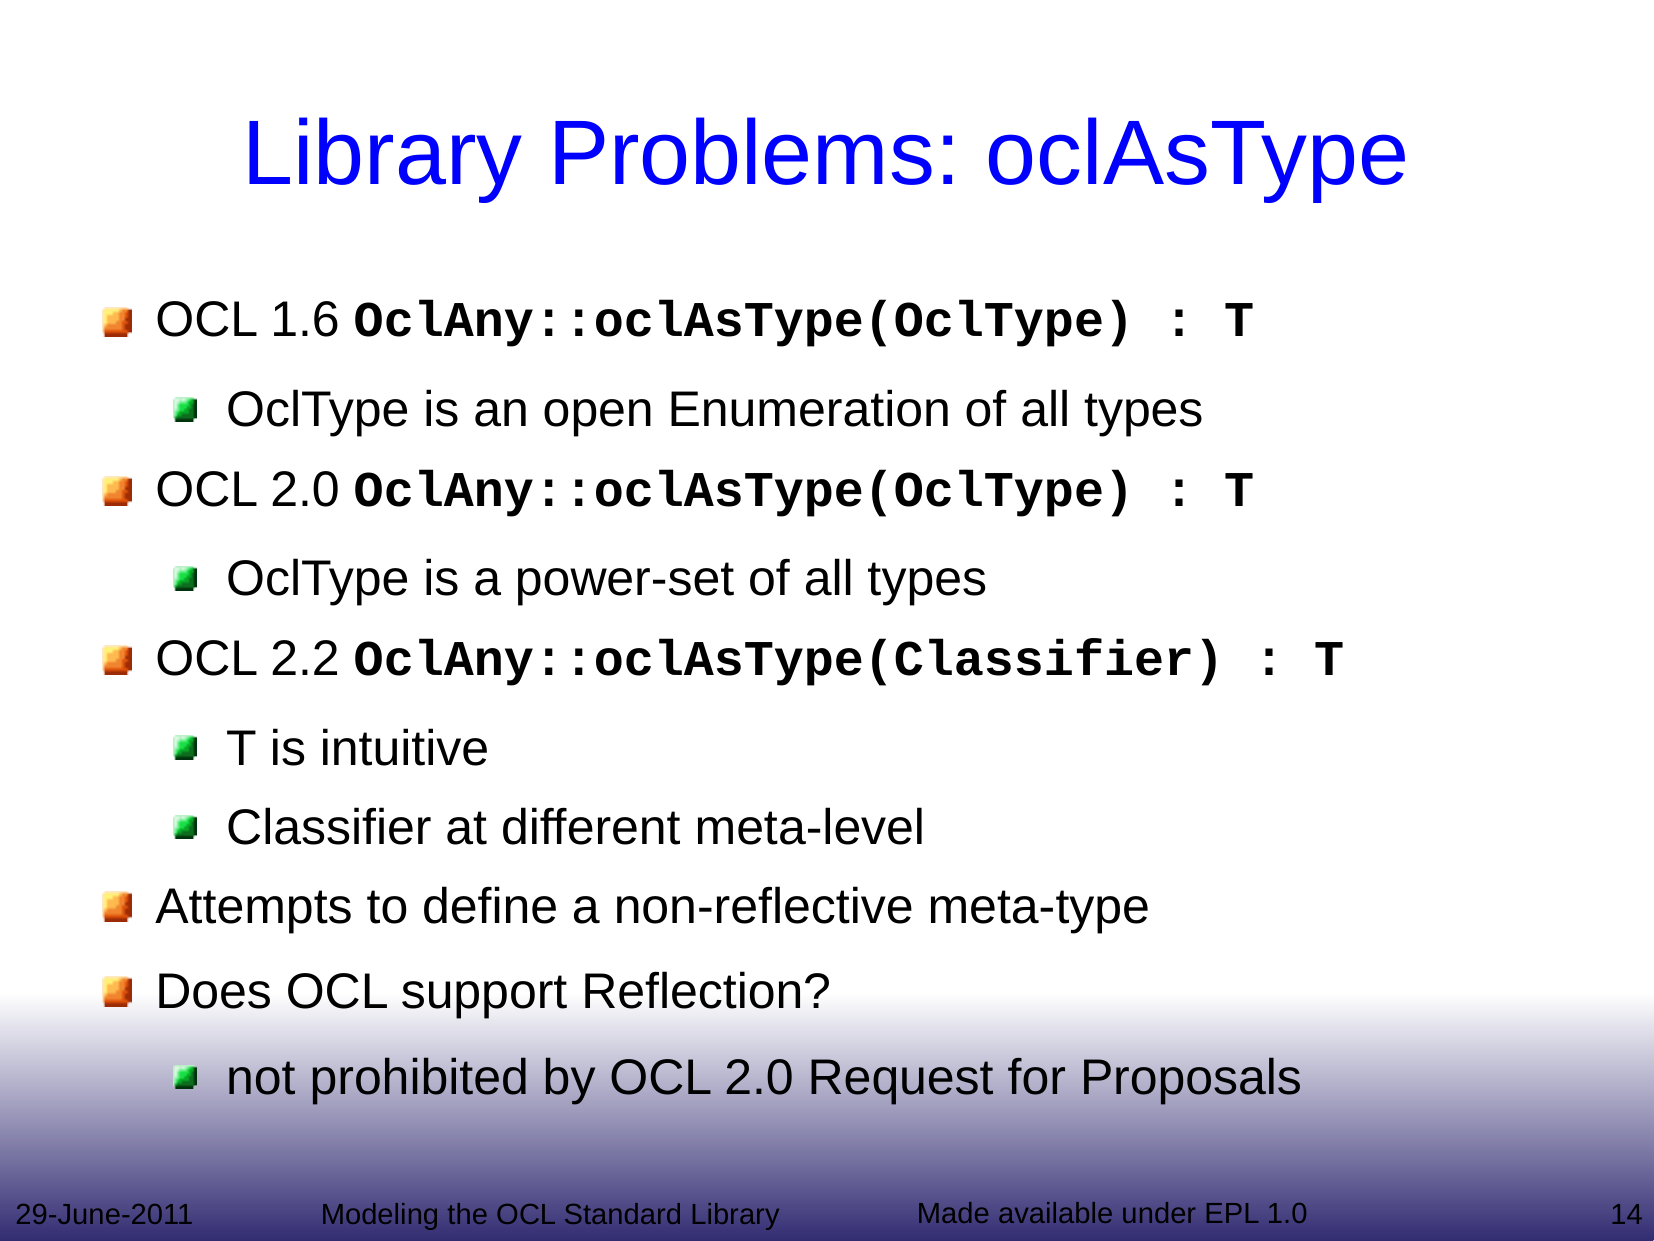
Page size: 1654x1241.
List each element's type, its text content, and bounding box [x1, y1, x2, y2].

list OCL 1.6 OclAny::oclAsType(OclType) : T OclType is an open Enumeration of all types OCL 2.0 OclAny::oclAsType(OclType) : T OclType is a power-set of all types OCL 2.2 OclAny::oclAsType(Classifier) : T T is intuitive Classifier at different meta-level Attempts to define a non-reflective meta-type Does OCL support Reflection? not prohibited by OCL 2.0 Request for Proposals [84, 291, 1573, 1111]
title Library Problems: oclAsType [82, 49, 1571, 257]
